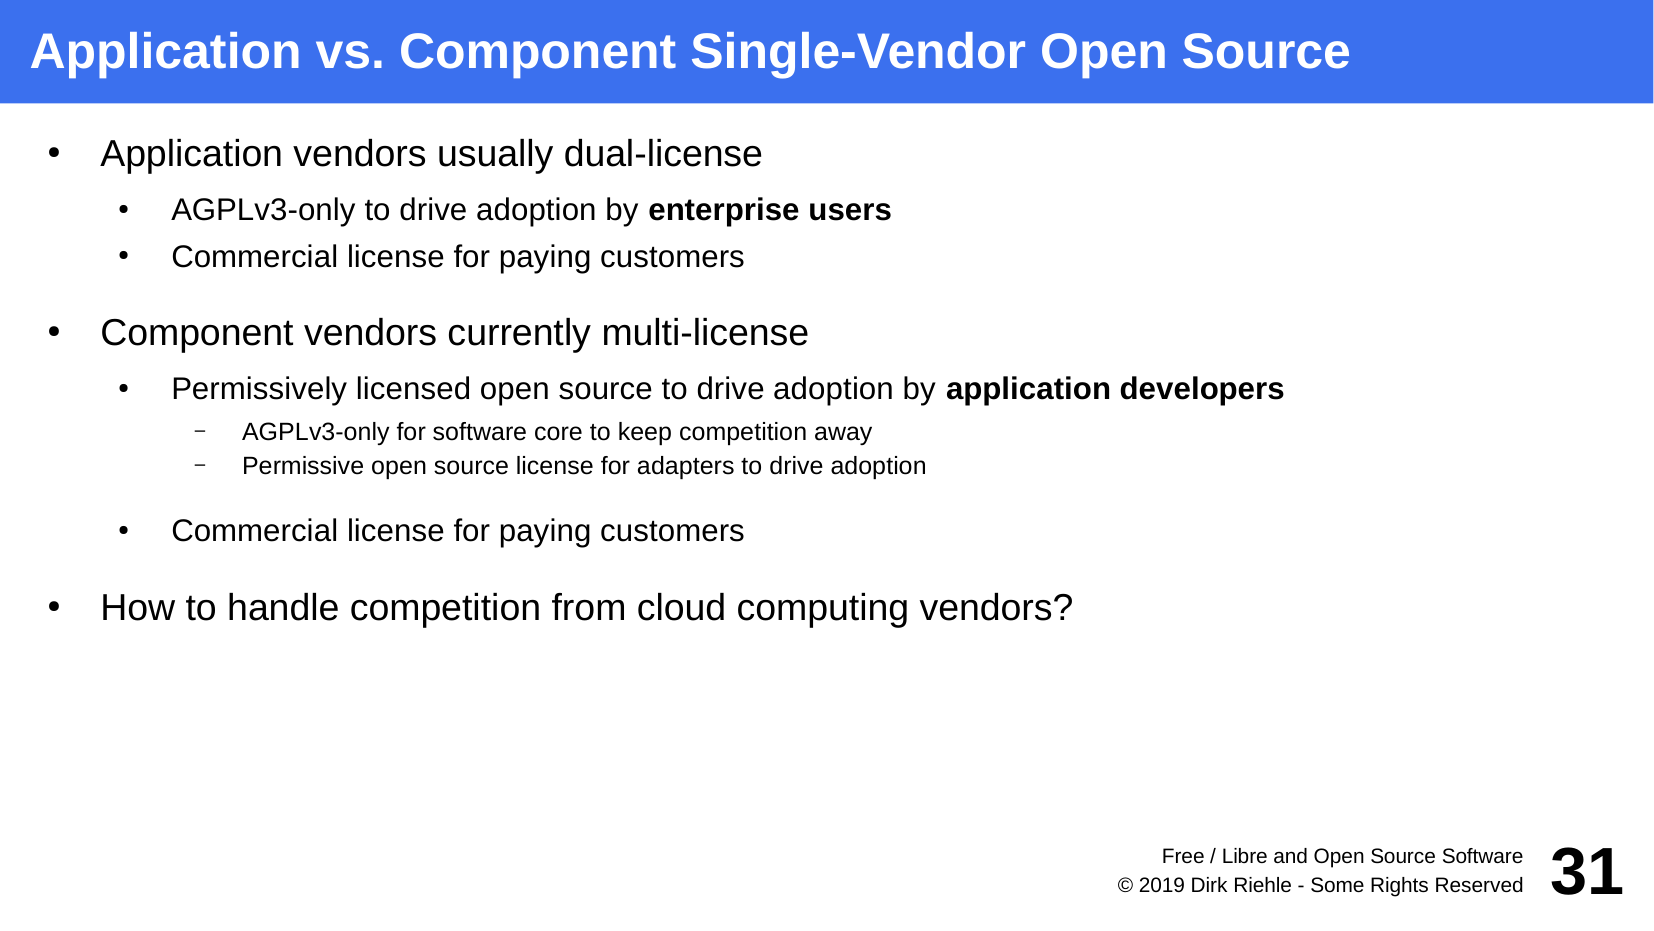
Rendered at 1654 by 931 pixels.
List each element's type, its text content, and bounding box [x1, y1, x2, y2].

title Application vs. Component Single-Vendor Open Source [0, 0, 1654, 104]
list Application vendors usually dual-license AGPLv3-only to drive adoption by enterprise users Commercial license for paying customers Component vendors currently multi-license Permissively licensed open source to drive adoption by application developers AGPLv3-only for software core to keep competition away Permissive open source license for adapters to drive adoption Commercial license for paying customers How to handle competition from cloud computing vendors? [29, 132, 1625, 813]
